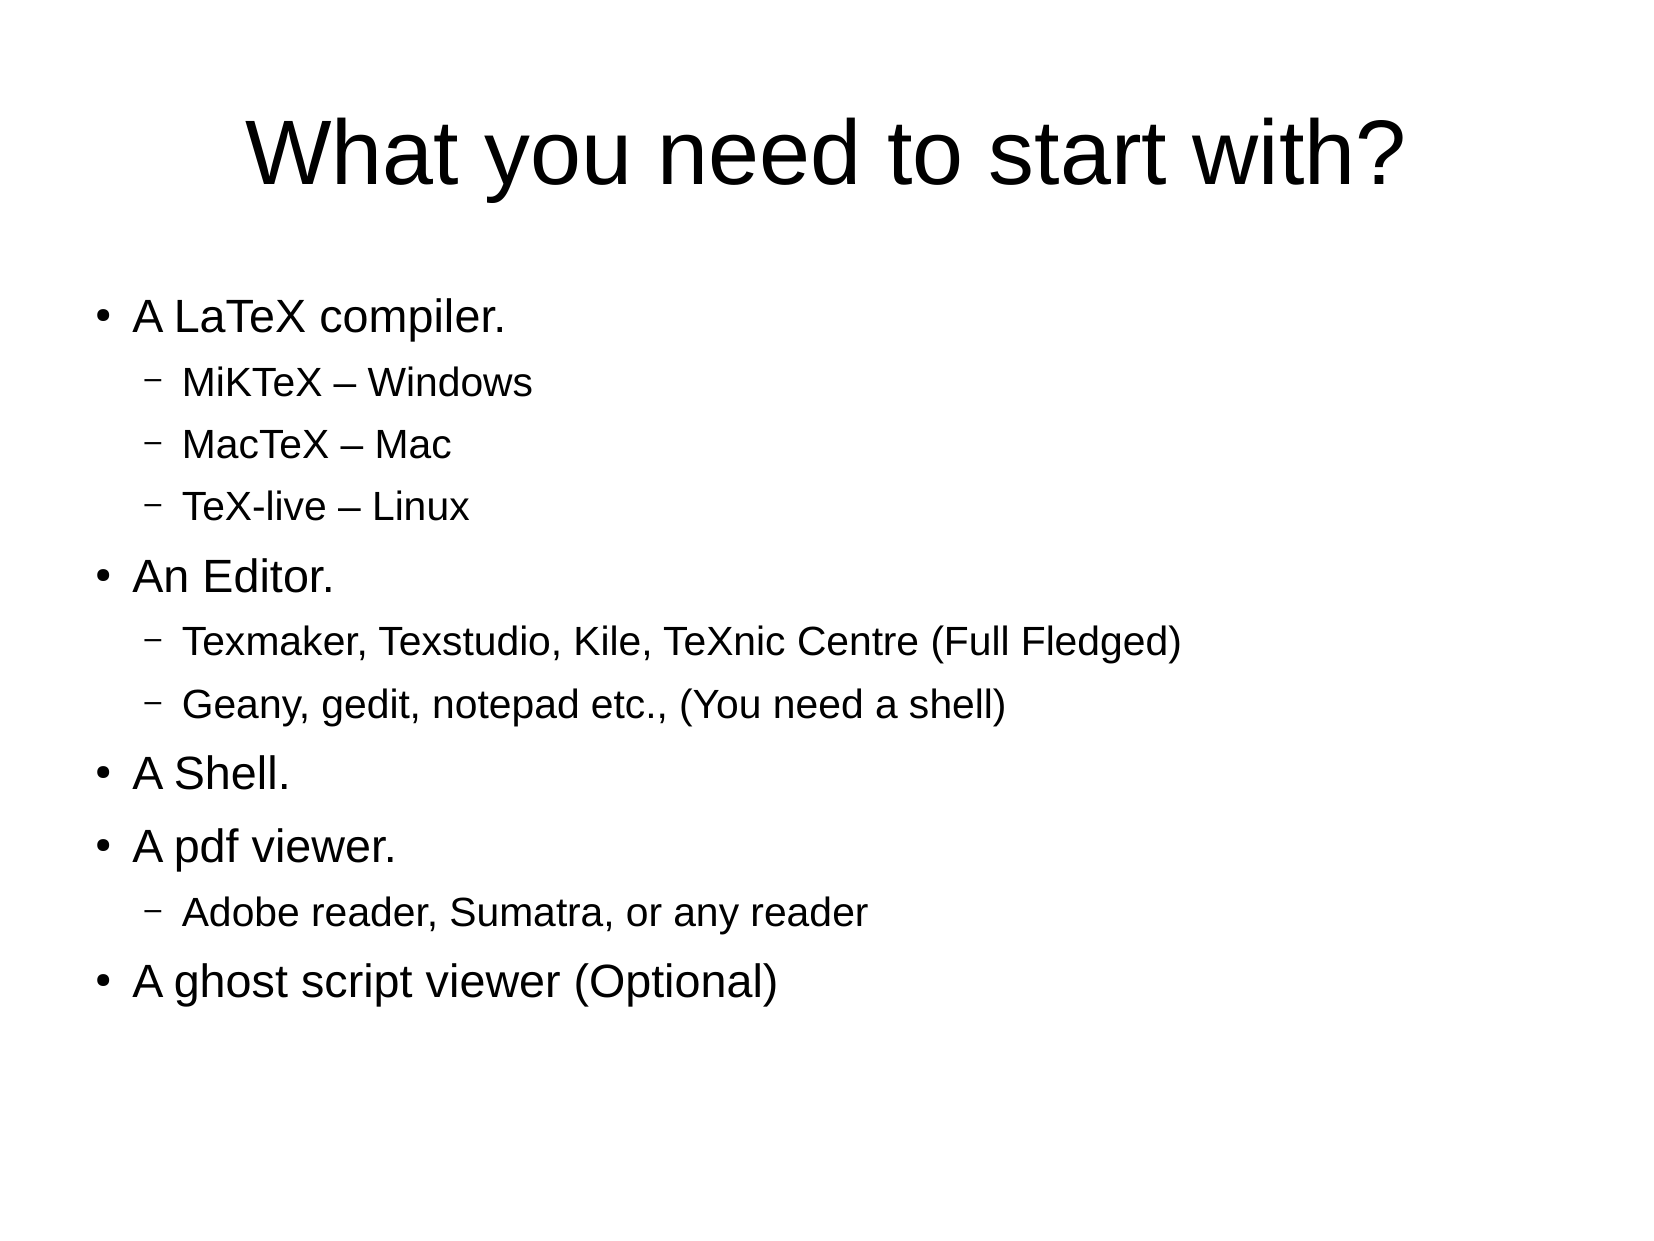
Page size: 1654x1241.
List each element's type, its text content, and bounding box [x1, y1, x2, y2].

list A LaTeX compiler. MiKTeX – Windows MacTeX – Mac TeX-live – Linux An Editor. Texmaker, Texstudio, Kile, TeXnic Centre (Full Fledged) Geany, gedit, notepad etc., (You need a shell) A Shell. A pdf viewer. Adobe reader, Sumatra, or any reader A ghost script viewer (Optional) [82, 290, 1571, 1010]
title What you need to start with? [82, 49, 1571, 257]
